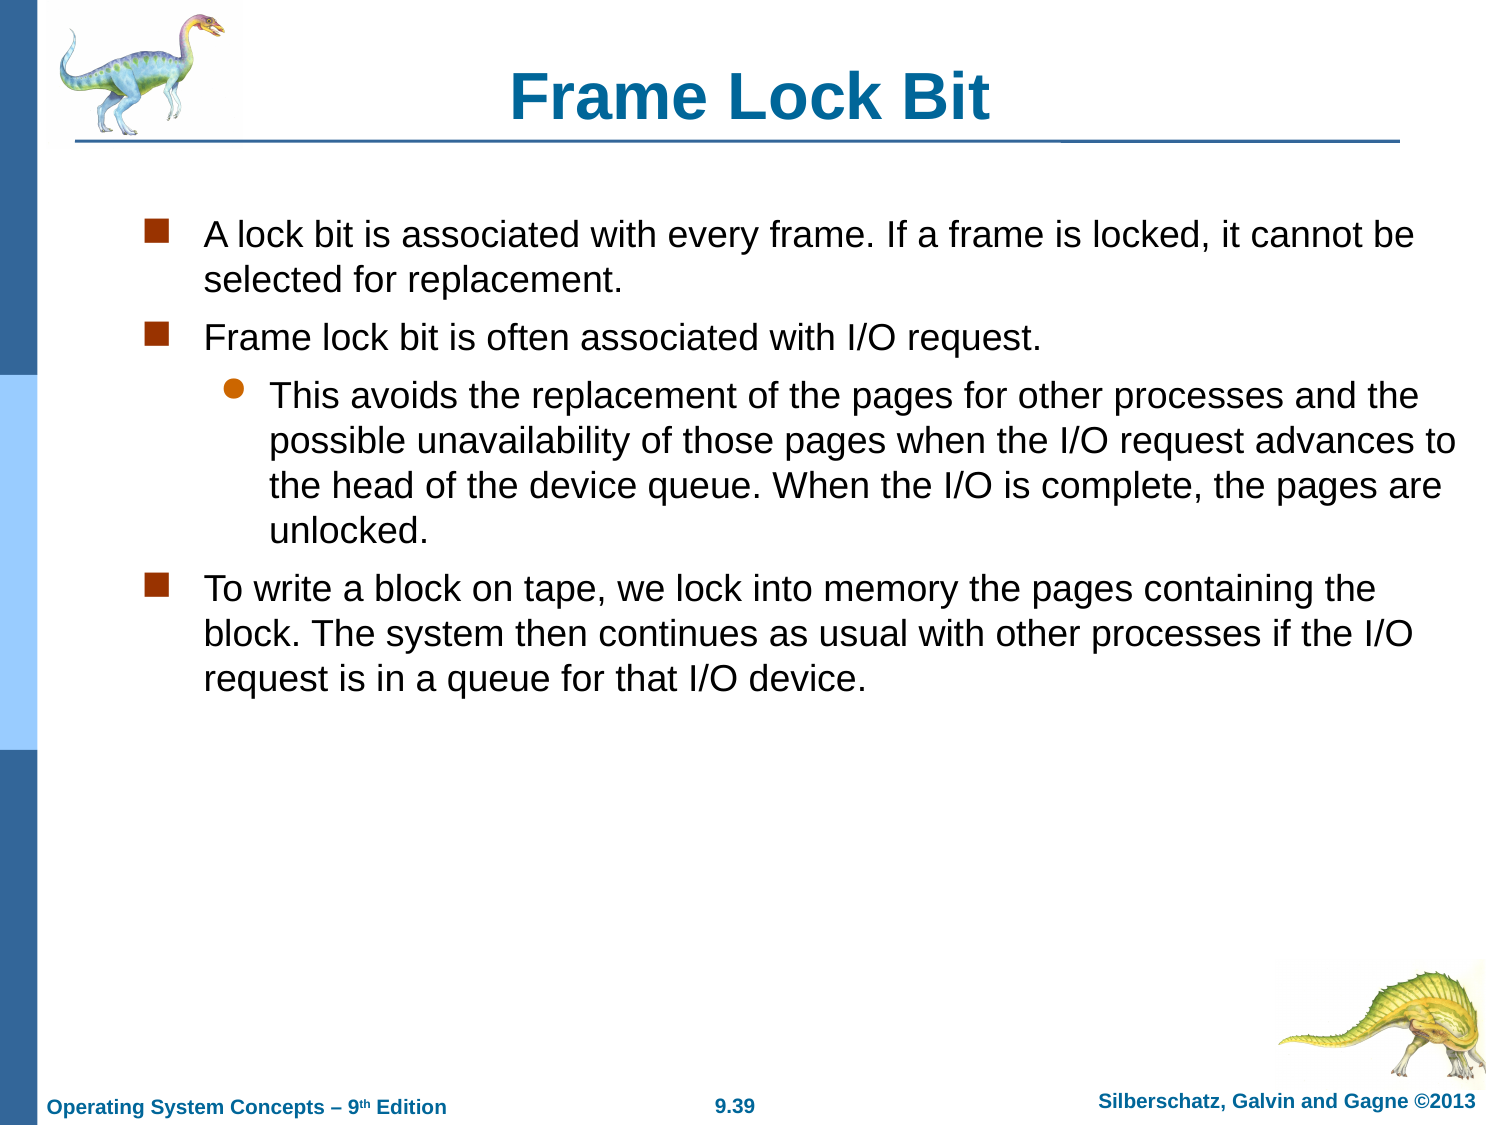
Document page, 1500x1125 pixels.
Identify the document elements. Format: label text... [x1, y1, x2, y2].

title Frame Lock Bit [75, 45, 1425, 141]
picture [46, 0, 243, 149]
list A lock bit is associated with every frame. If a frame is locked, it cannot be selected for replacement. Frame lock bit is often associated with I/O request. This avoids the replacement of the pages for other processes and the possible unavailability of those pages when the I/O request advances to the head of the device queue. When the I/O is complete, the pages are unlocked. To write a block on tape, we lock into memory the pages containing the block. The system then continues as usual with other processes if the I/O request is in a queue for that I/O device. [132, 202, 1483, 946]
picture [1275, 959, 1486, 1090]
